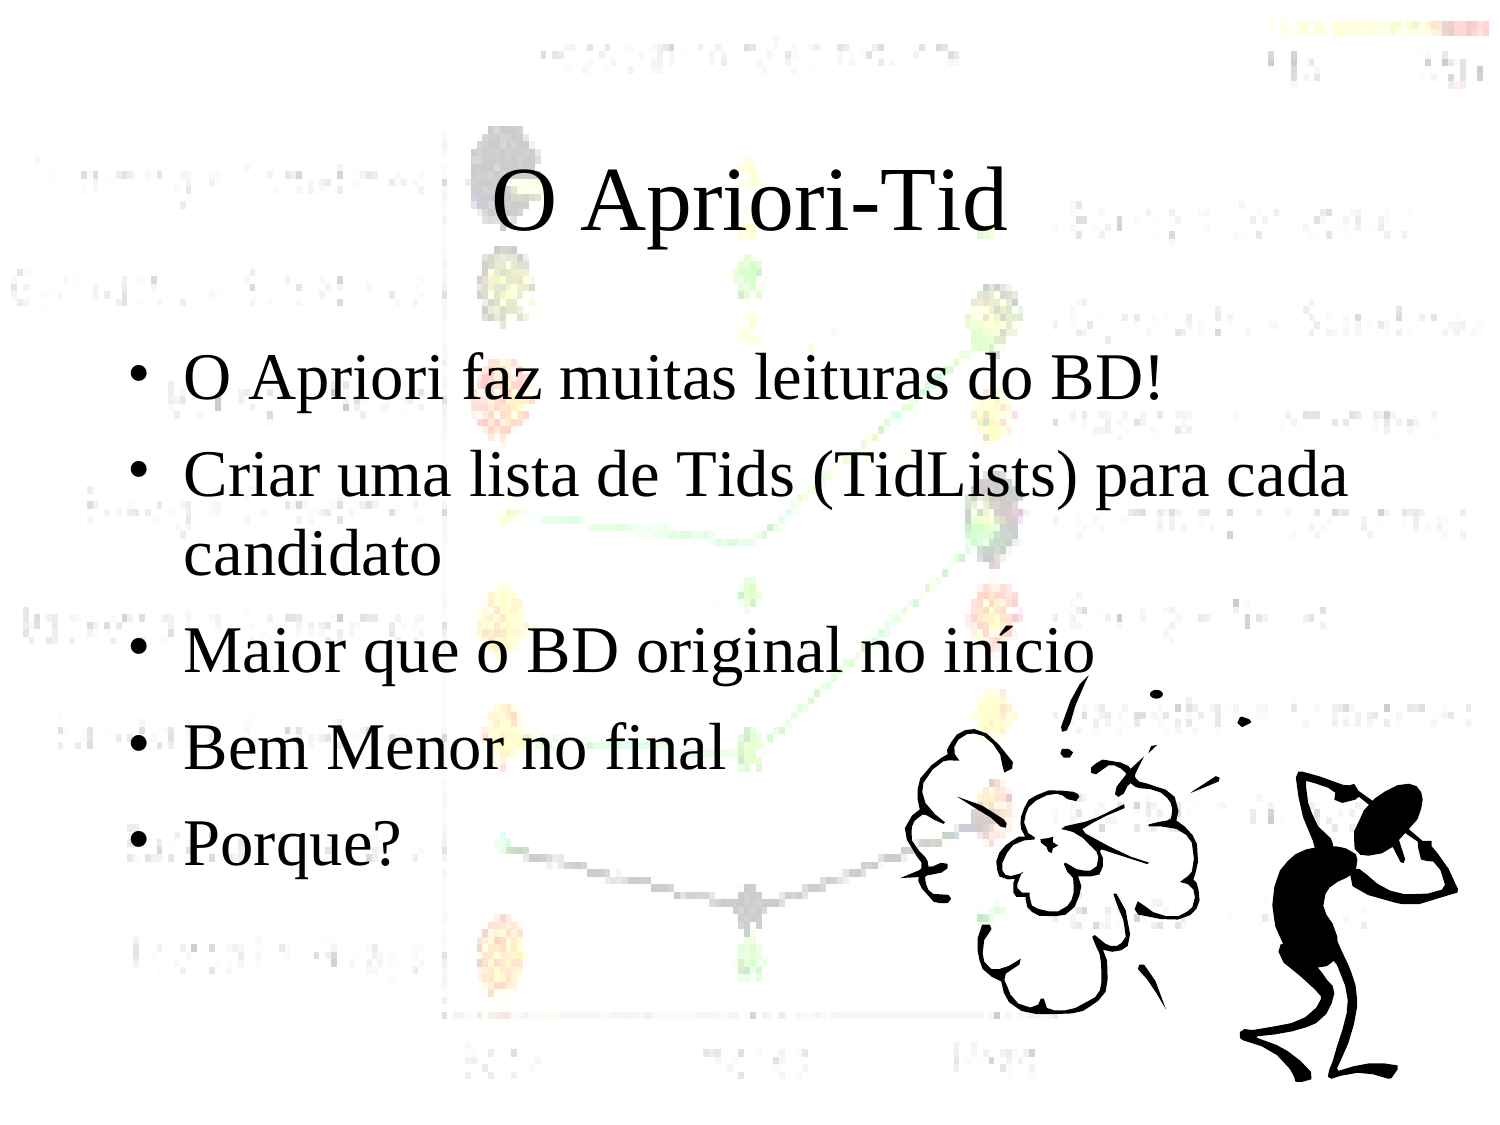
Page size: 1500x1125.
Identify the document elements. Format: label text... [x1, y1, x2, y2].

title O Apriori-Tid [112, 99, 1388, 288]
picture [900, 675, 1459, 1083]
list O Apriori faz muitas leituras do BD! Criar uma lista de Tids (TidLists) para cada candidato Maior que o BD original no início Bem Menor no final Porque? [112, 324, 1388, 1001]
